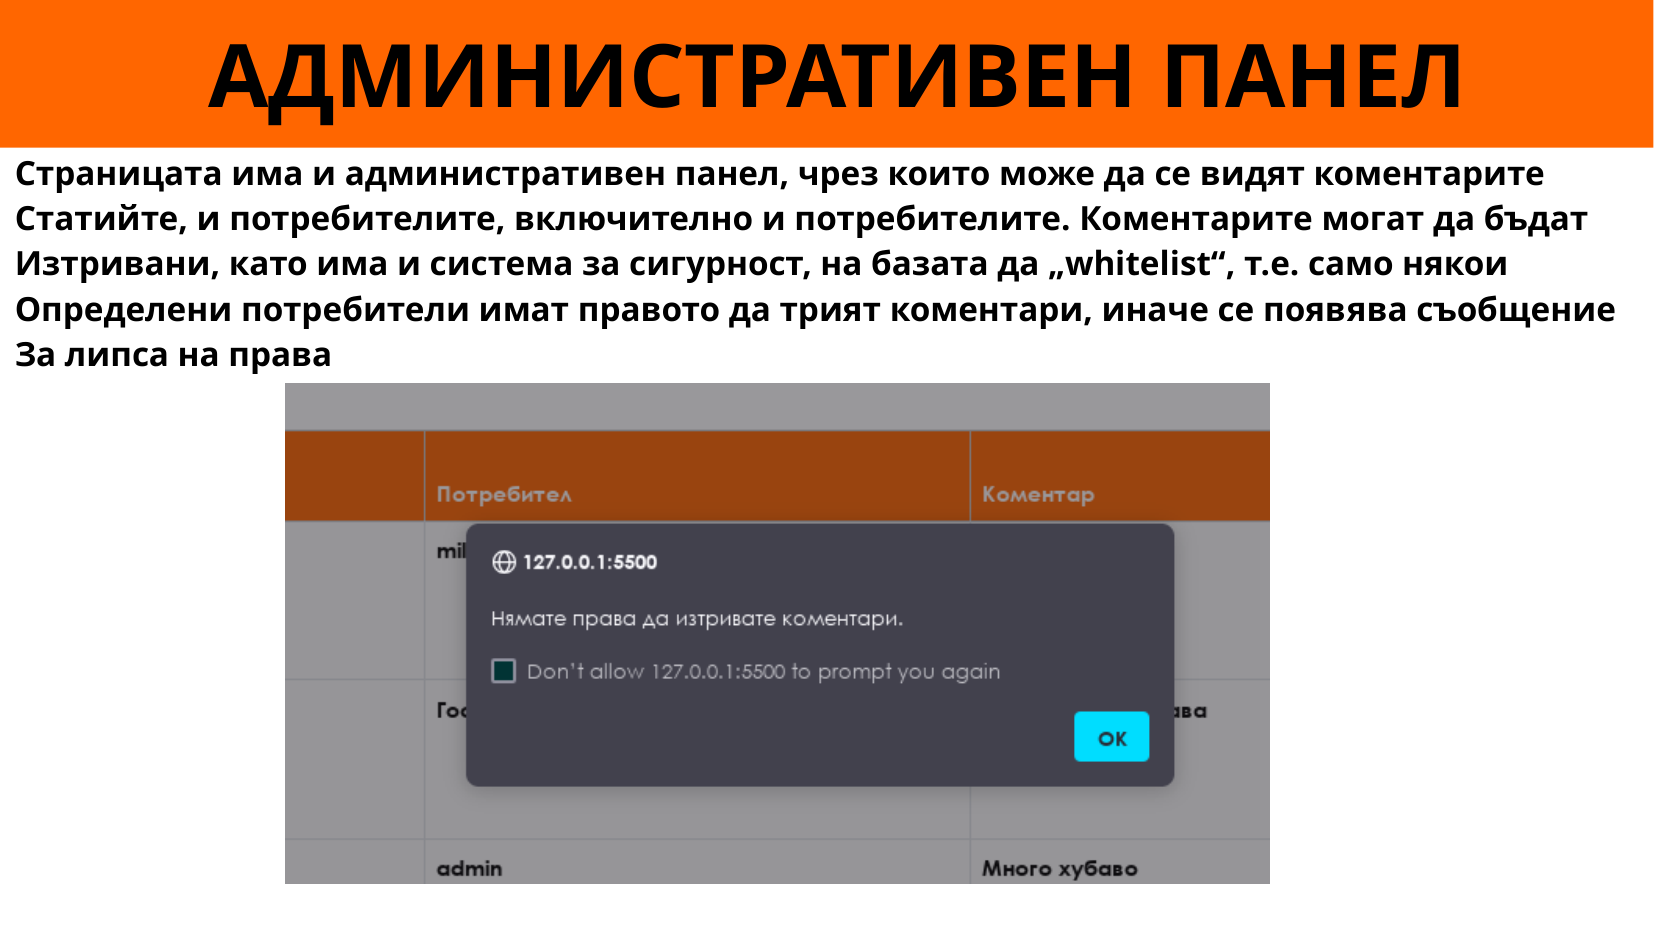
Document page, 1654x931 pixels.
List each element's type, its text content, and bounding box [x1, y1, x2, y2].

picture [285, 383, 1270, 884]
text_box АДМИНИСТРАТИВЕН ПАНЕЛ [0, 0, 1654, 142]
text_box Страницата има и административен панел, чрез които може да се видят коментарите Статийте, и потребителите, включително и потребителите. Коментарите могат да бъдат Изтривани, като има и система за сигурност, на базата да „whitelist“, т.е. само някои Определени потребители имат правото да трият коментари, иначе се появява съобщение За липса на права [0, 142, 1654, 710]
